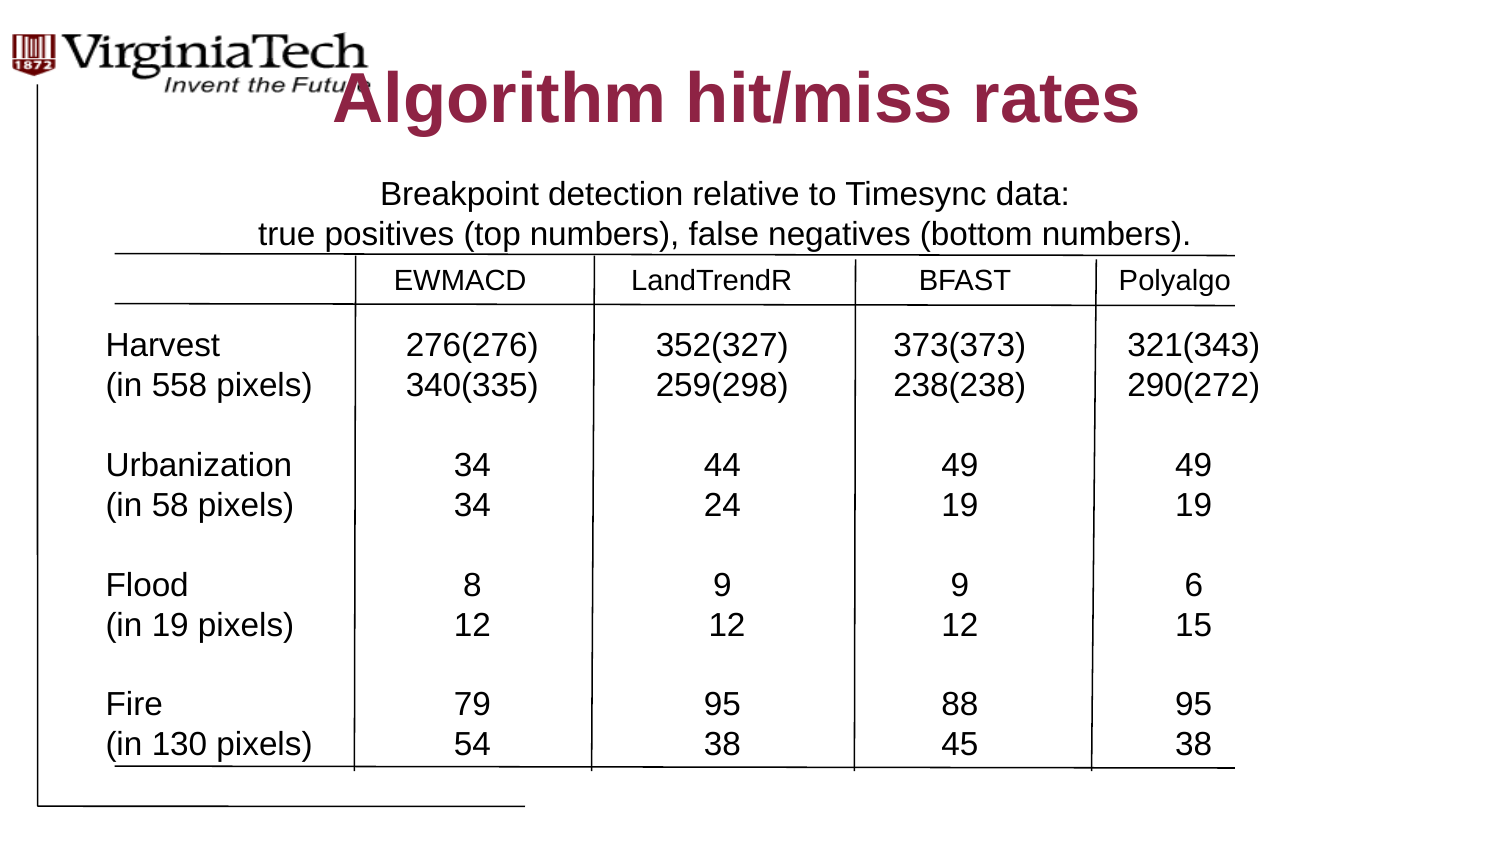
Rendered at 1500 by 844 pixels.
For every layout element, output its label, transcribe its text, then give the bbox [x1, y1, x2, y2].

text_box LandTrendR [616, 250, 814, 294]
text_box 321(343) 290(272) 49 19 6 15 95 38 [1103, 308, 1285, 746]
text_box EWMACD [378, 250, 577, 294]
text_box BFAST [903, 250, 1035, 294]
picture [12, 32, 372, 94]
text_box Harvest (in 558 pixels) Urbanization (in 58 pixels) Flood (in 19 pixels) Fire (in 130 pixels) [90, 308, 354, 767]
text_box 373(373) 238(238) 49 19 9 12 88 45 [853, 308, 1067, 746]
text_box Polyalgo [1103, 250, 1254, 294]
title Algorithm hit/miss rates [90, 43, 1385, 136]
text_box Breakpoint detection relative to Timesync data: true positives (top numbers), false negatives (bottom numbers). [59, 157, 1401, 250]
text_box 352(327) 259(298) 44 24 9 12 95 38 [615, 308, 830, 746]
text_box 276(276) 340(335) 34 34 8 12 79 54 [365, 308, 580, 767]
